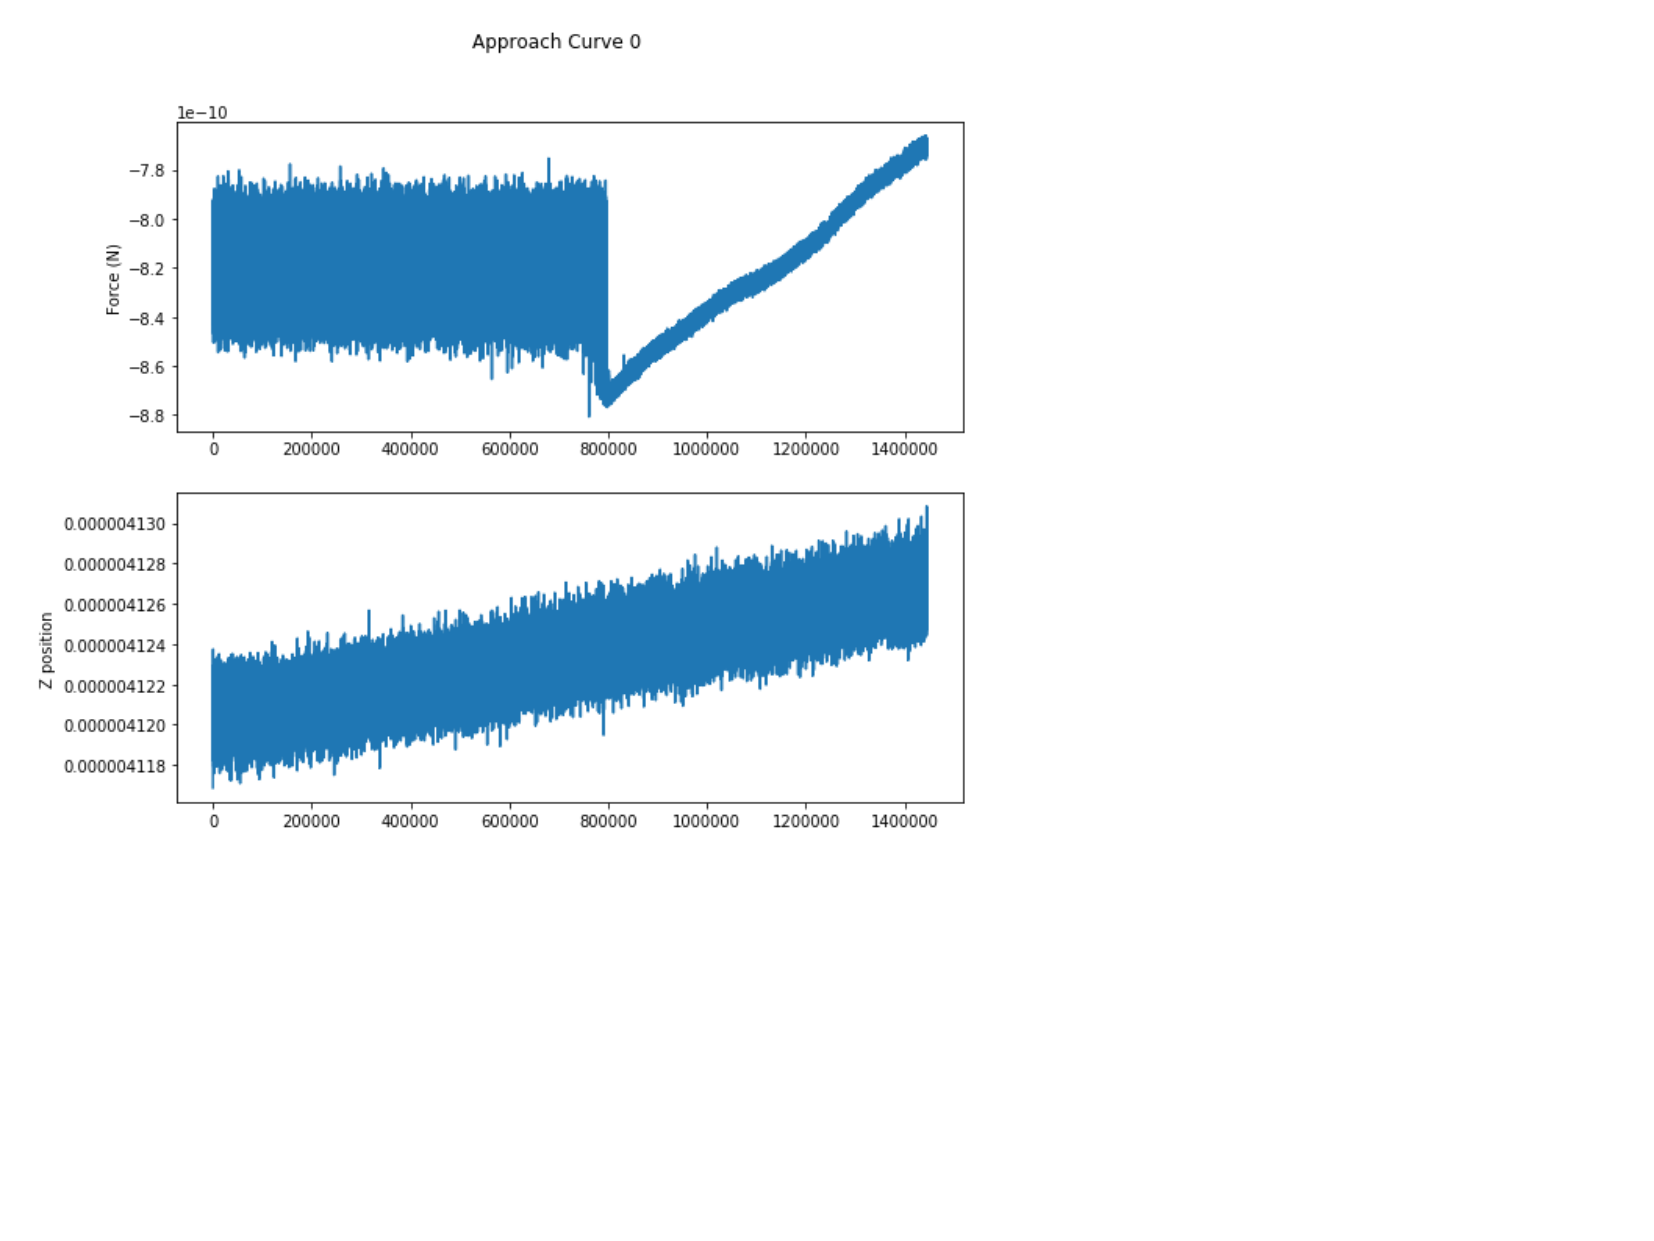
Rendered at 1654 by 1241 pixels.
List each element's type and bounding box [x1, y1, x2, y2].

picture [30, 22, 979, 841]
